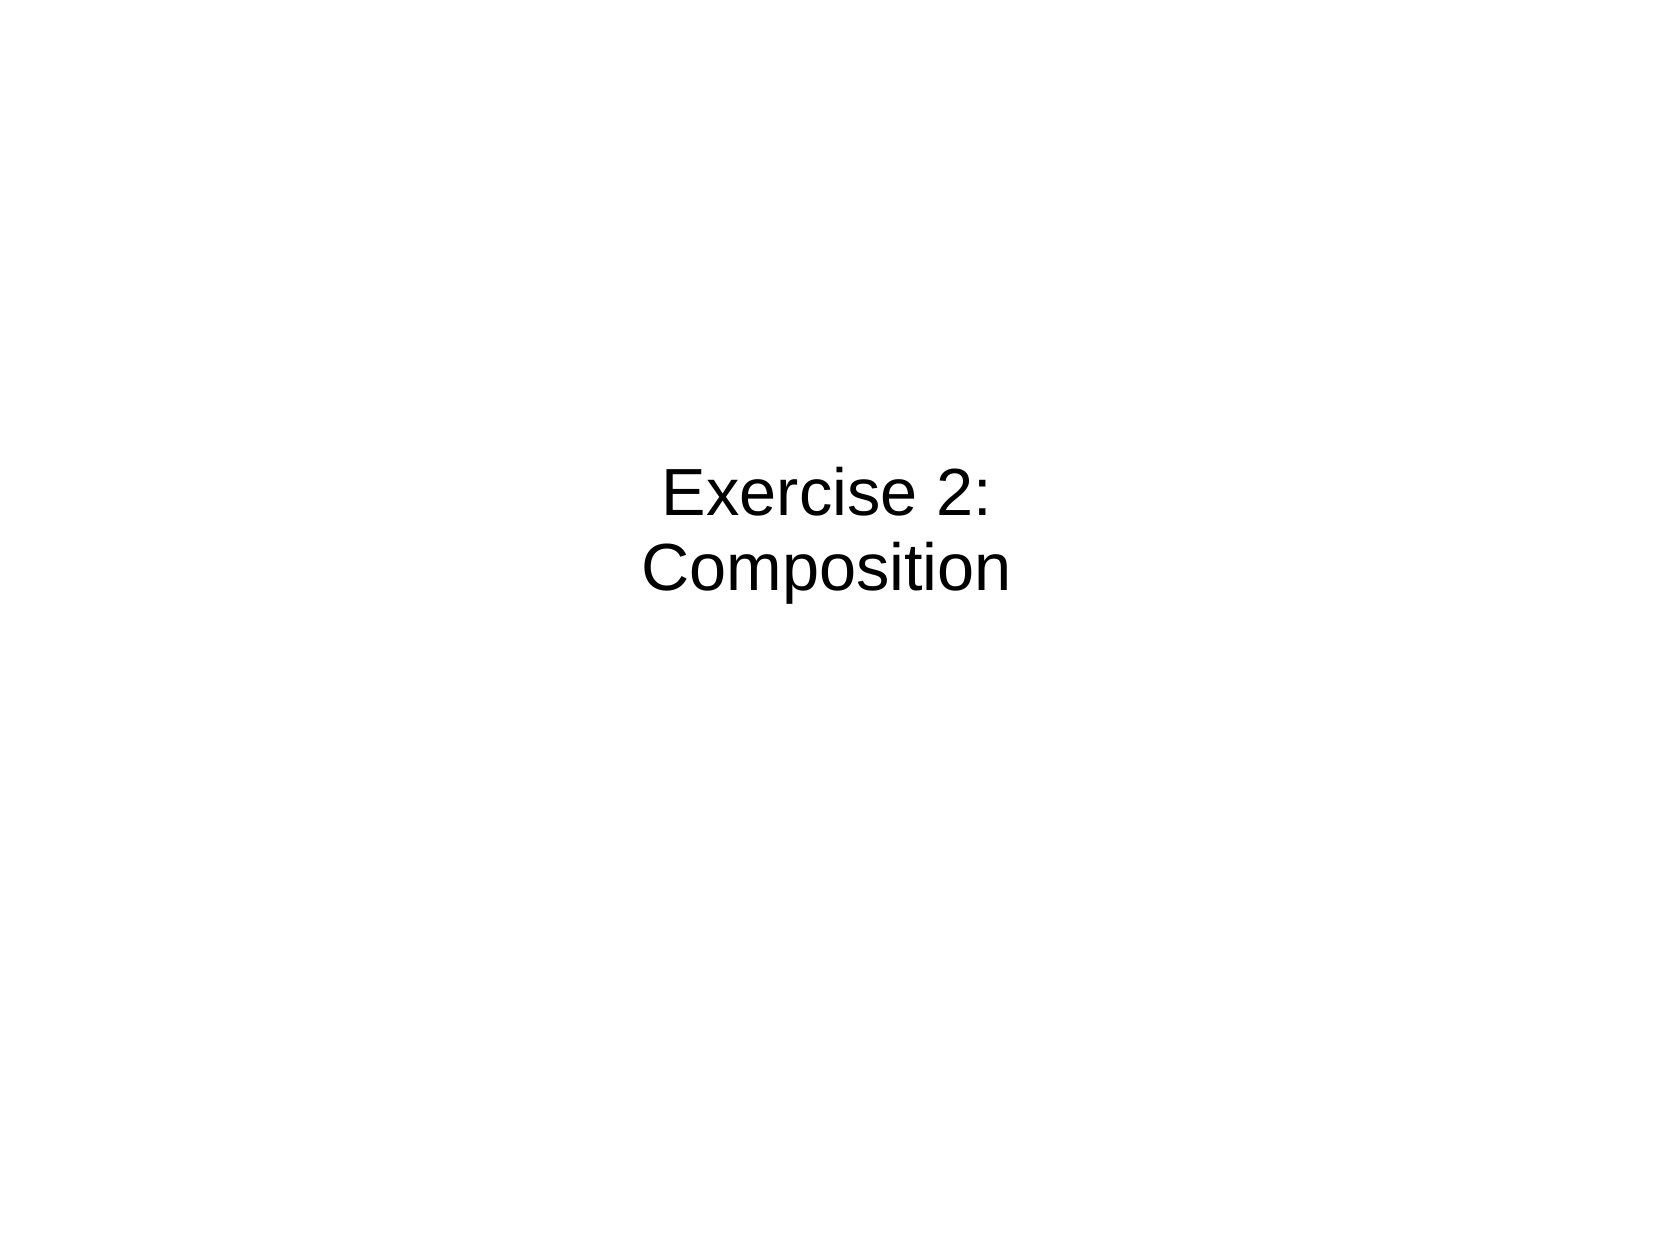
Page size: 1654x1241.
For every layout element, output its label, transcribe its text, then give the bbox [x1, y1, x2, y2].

subtitle Exercise 2: Composition [82, 49, 1571, 1010]
